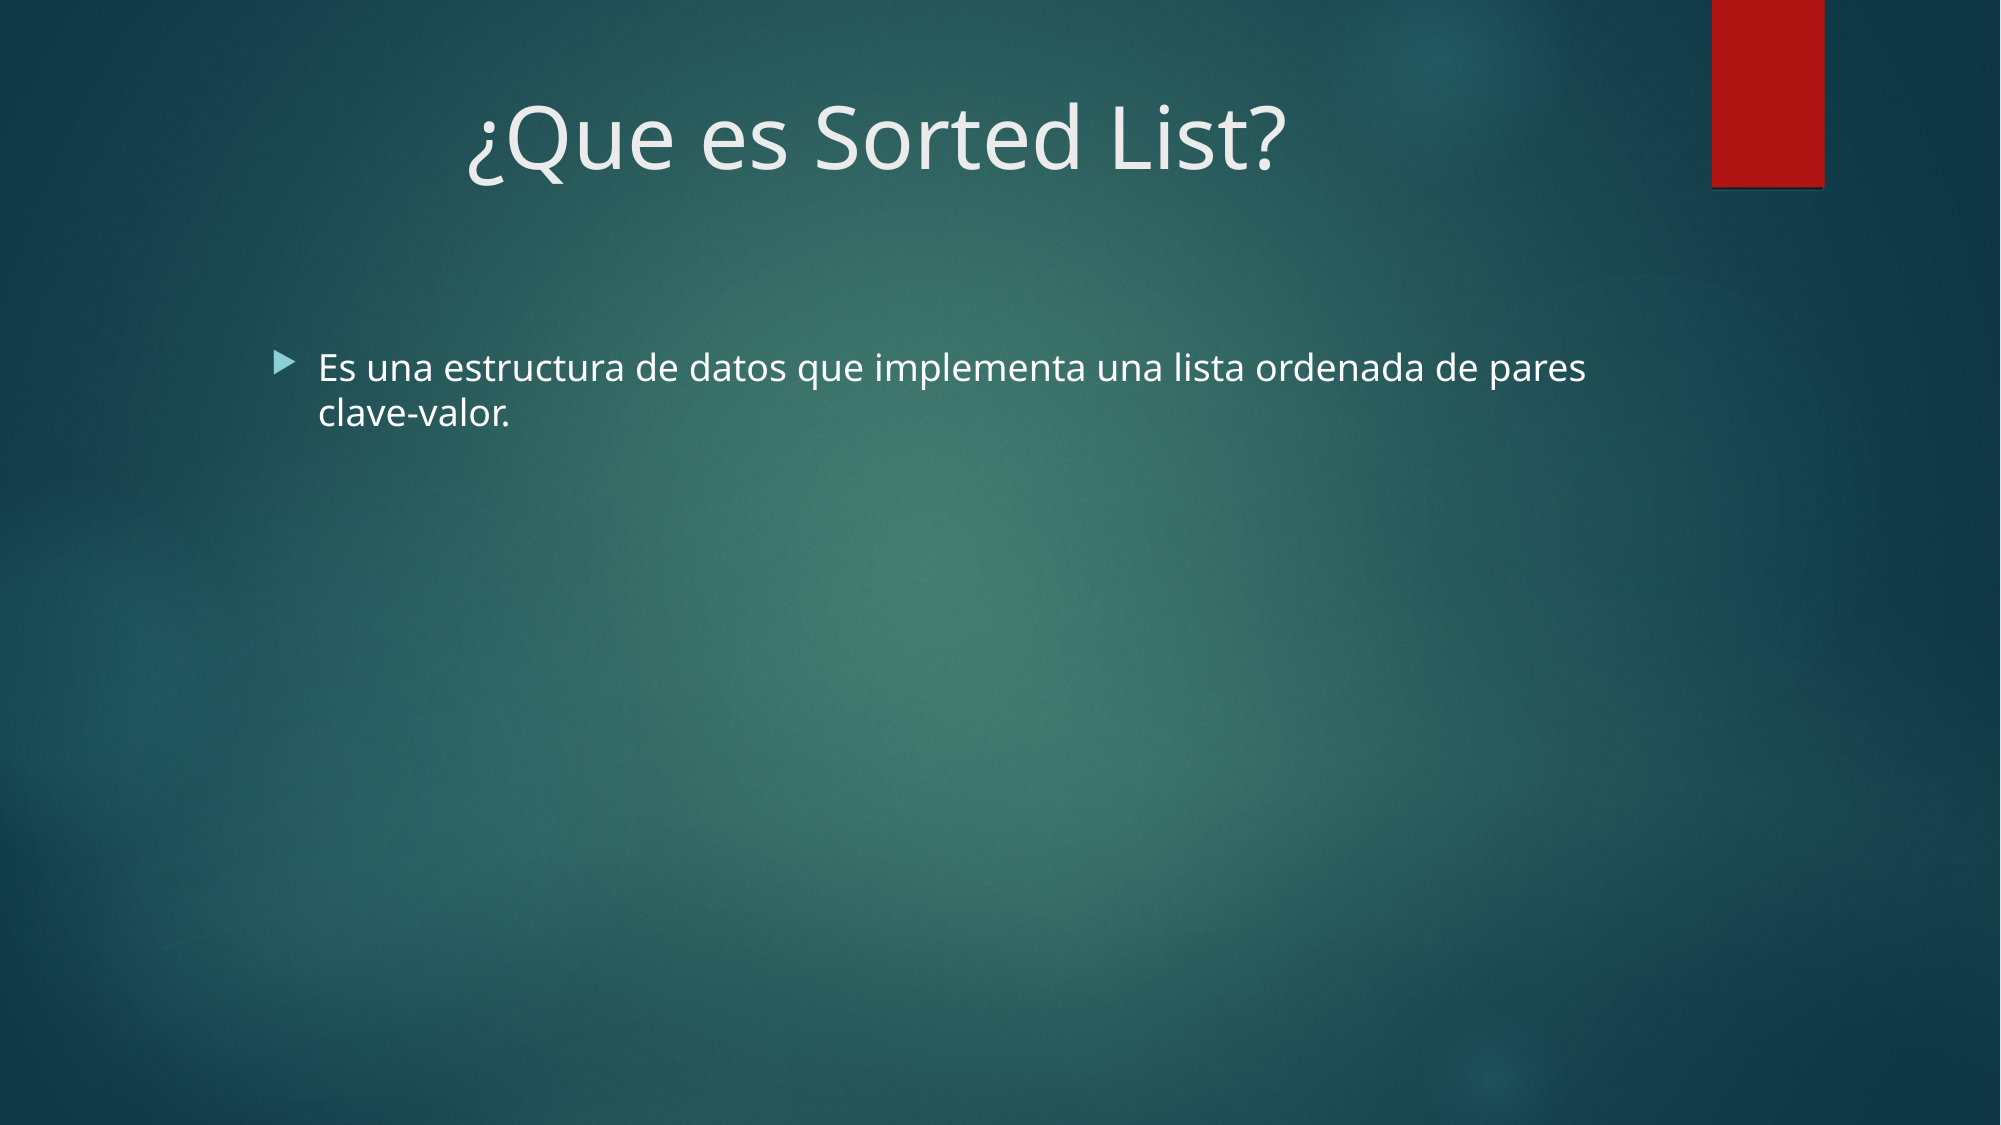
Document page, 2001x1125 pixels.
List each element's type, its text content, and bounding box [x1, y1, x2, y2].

list Es una estructura de datos que implementa una lista ordenada de pares clave-valor. [181, 336, 1649, 1025]
title ¿Que es Sorted List? [106, 74, 1649, 304]
picture [0, 0, 2001, 1125]
